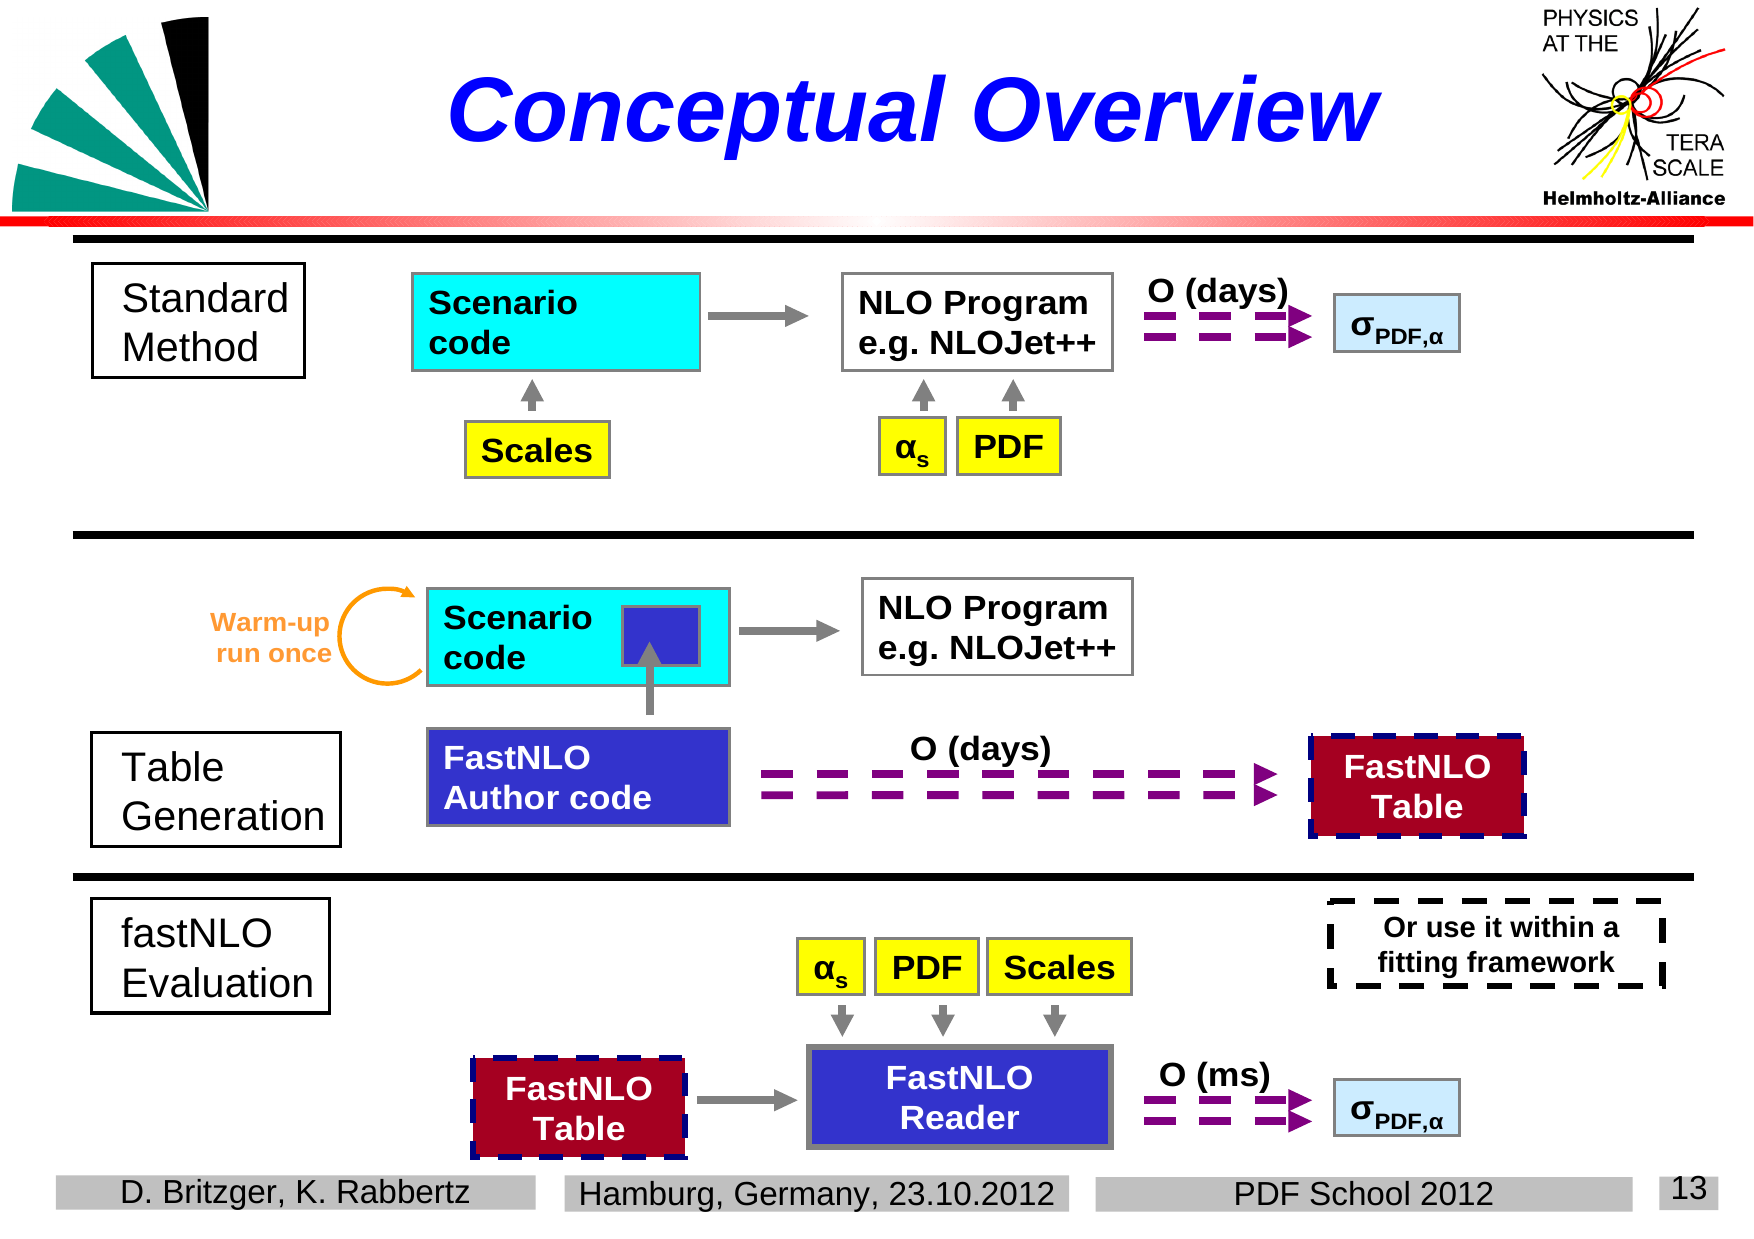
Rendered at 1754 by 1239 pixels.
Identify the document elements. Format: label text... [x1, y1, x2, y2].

picture [193, 576, 1529, 841]
text_box Table Generation [91, 732, 341, 847]
text_box Standard Method [92, 263, 305, 378]
picture [410, 263, 1463, 481]
picture [12, 17, 209, 214]
text_box Or use it within a fitting framework [1330, 900, 1663, 987]
picture [470, 936, 1463, 1163]
text_box fastNLO Evaluation [91, 898, 330, 1014]
title Conceptual Overview [222, 7, 1544, 203]
picture [1524, 0, 1742, 216]
